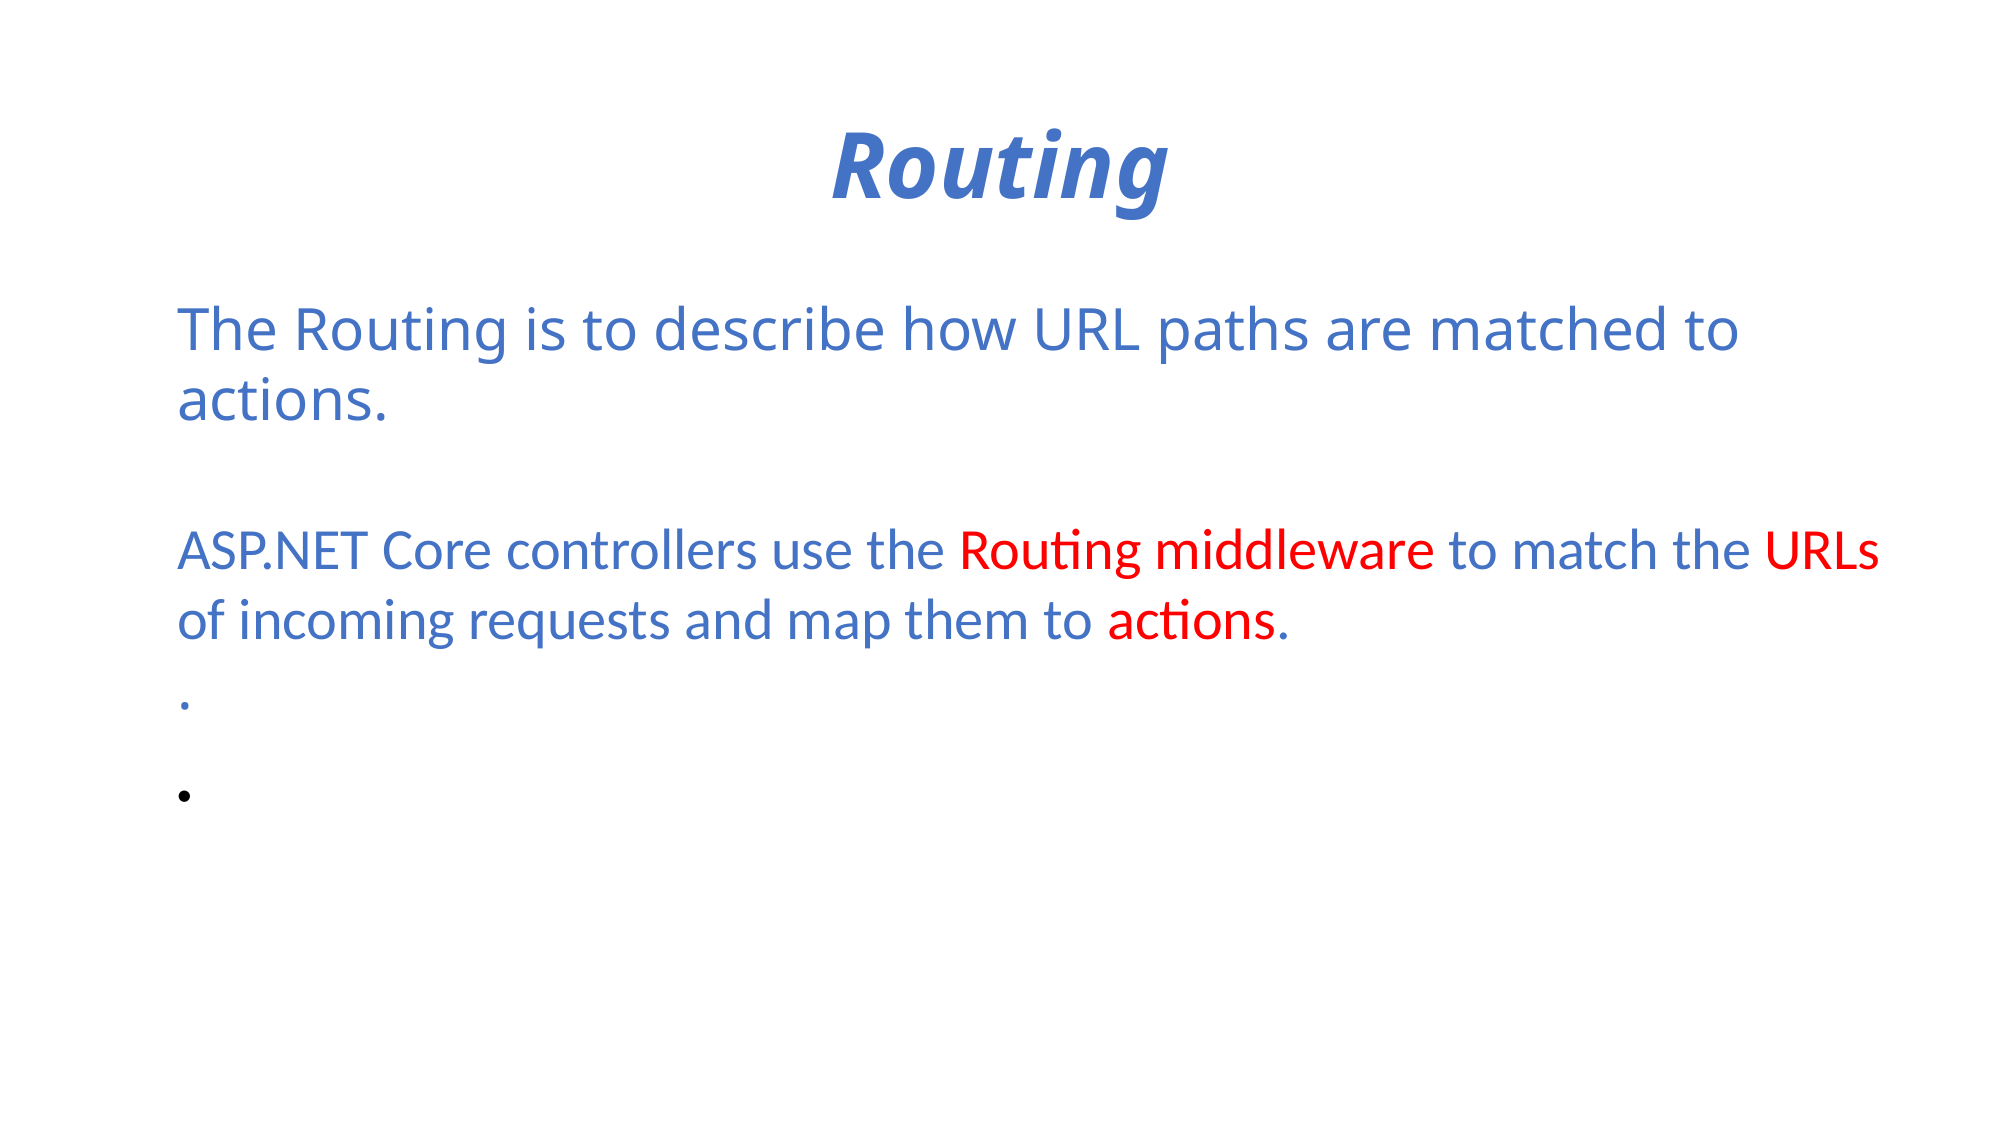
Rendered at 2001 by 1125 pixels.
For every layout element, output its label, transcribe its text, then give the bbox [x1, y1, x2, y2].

list The Routing is to describe how URL paths are matched to actions. ASP.NET Core controllers use the Routing middleware to match the URLs of incoming requests and map them to actions. . [137, 312, 1902, 847]
title Routing [137, 59, 1863, 275]
